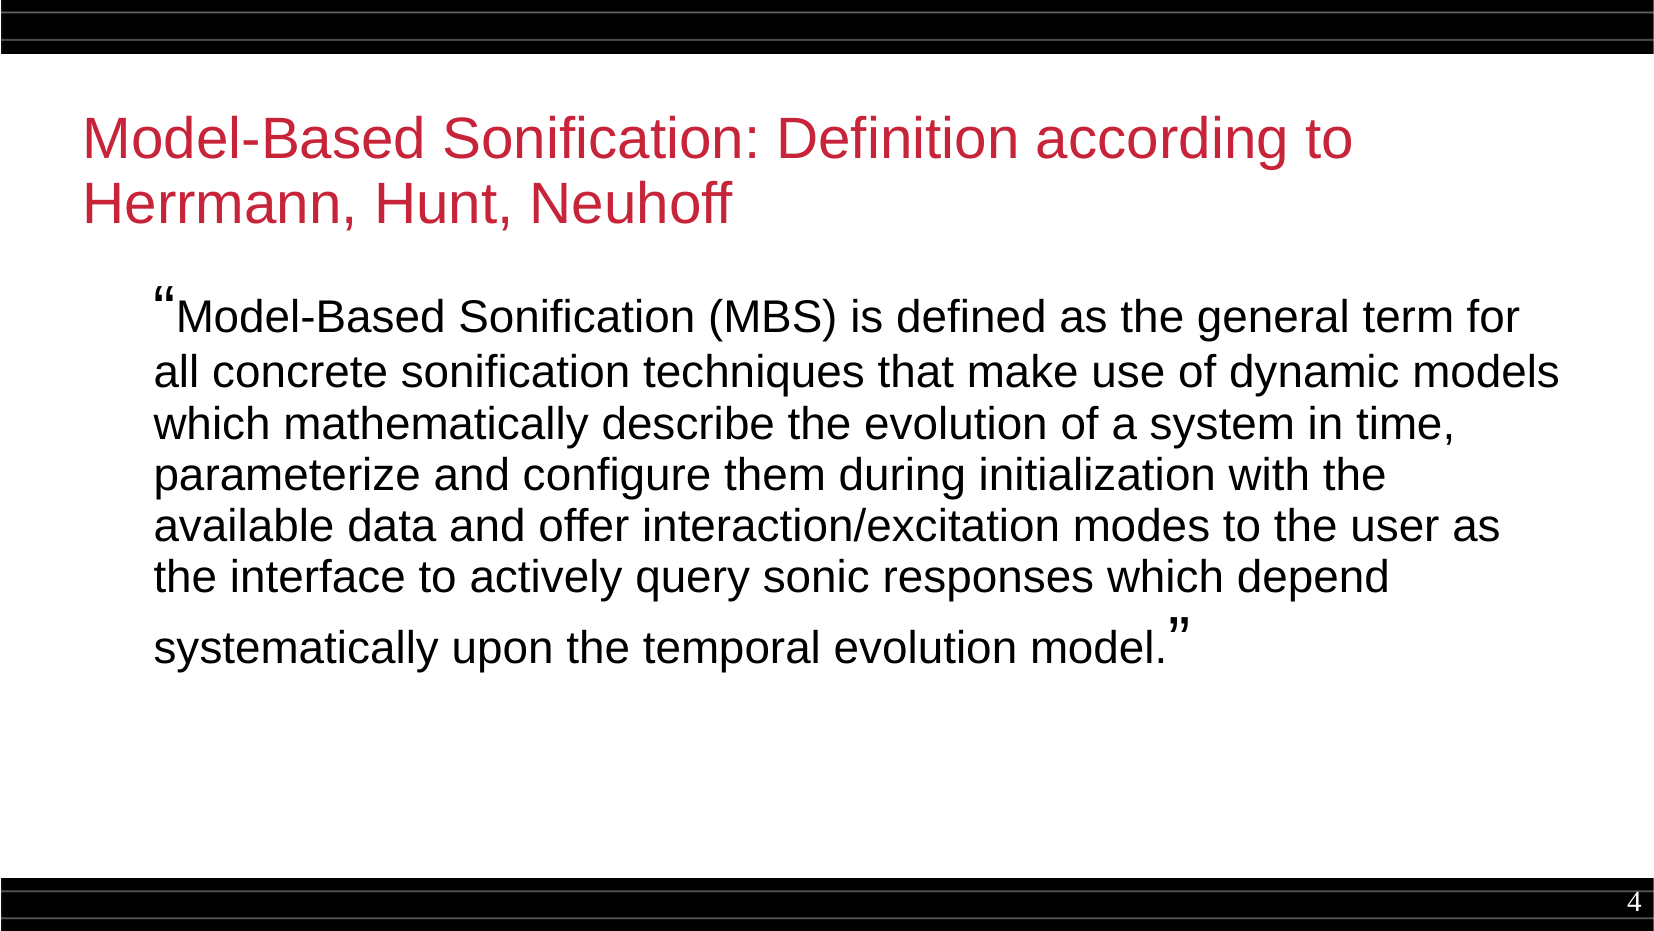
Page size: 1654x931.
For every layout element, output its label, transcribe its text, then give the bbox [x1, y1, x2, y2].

title Model-Based Sonification: Definition according to Herrmann, Hunt, Neuhoff [82, 92, 1571, 249]
picture [1, 0, 1654, 54]
list “Model-Based Sonification (MBS) is defined as the general term for all concrete sonification techniques that make use of dynamic models which mathematically describe the evolution of a system in time, parameterize and configure them during initialization with the available data and offer interaction/excitation modes to the user as the interface to actively query sonic responses which depend systematically upon the temporal evolution model.” [82, 271, 1571, 758]
picture [1, 878, 1654, 931]
